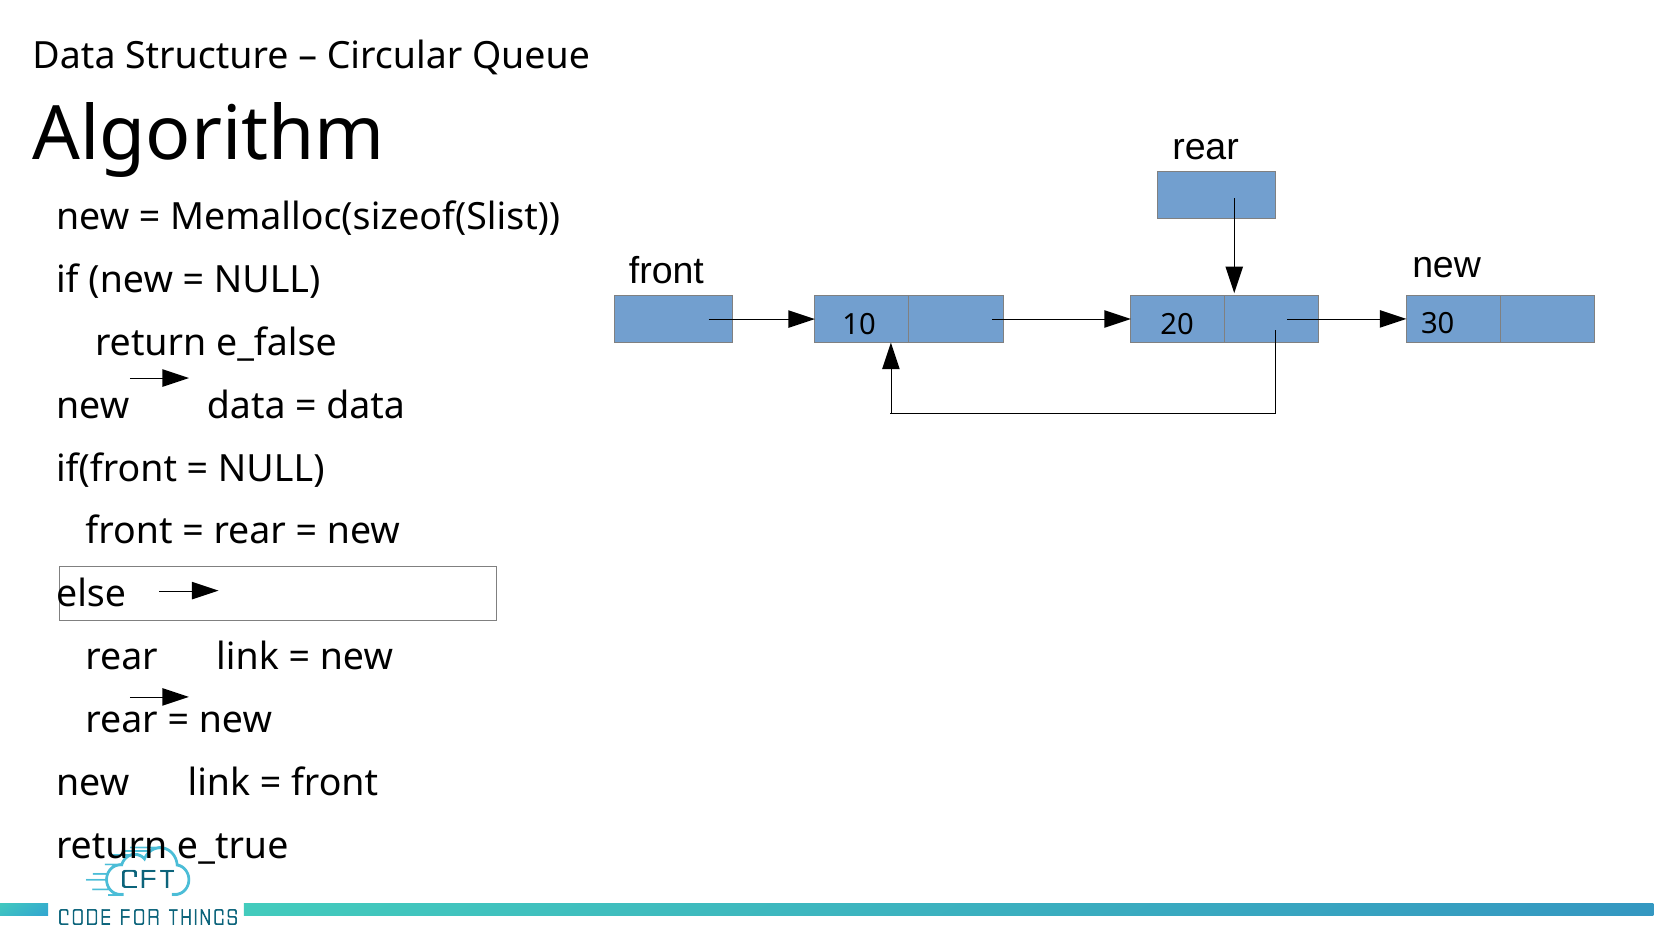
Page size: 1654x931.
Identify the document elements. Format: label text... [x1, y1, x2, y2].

picture [111, 851, 121, 856]
title Data Structure – Circular Queue Algorithm [32, 11, 1524, 199]
text_box [1488, 295, 1595, 343]
text_box [1228, 295, 1319, 343]
text_box rear [1157, 118, 1273, 176]
text_box [910, 295, 1004, 343]
text_box 10 [827, 295, 910, 345]
picture [59, 851, 237, 925]
text_box front [614, 242, 730, 300]
text_box new [1397, 236, 1507, 294]
text_box [1130, 295, 1145, 343]
text_box new = Memalloc(sizeof(Slist)) if (new = NULL) return e_false new data = data if(front = NULL) front = rear = new else rear link = new rear = new new link = front return e_true [0, 182, 709, 851]
text_box 20 [1145, 295, 1228, 345]
text_box [814, 295, 827, 343]
text_box [614, 295, 733, 343]
text_box 30 [1406, 295, 1488, 345]
text_box [1157, 171, 1276, 219]
